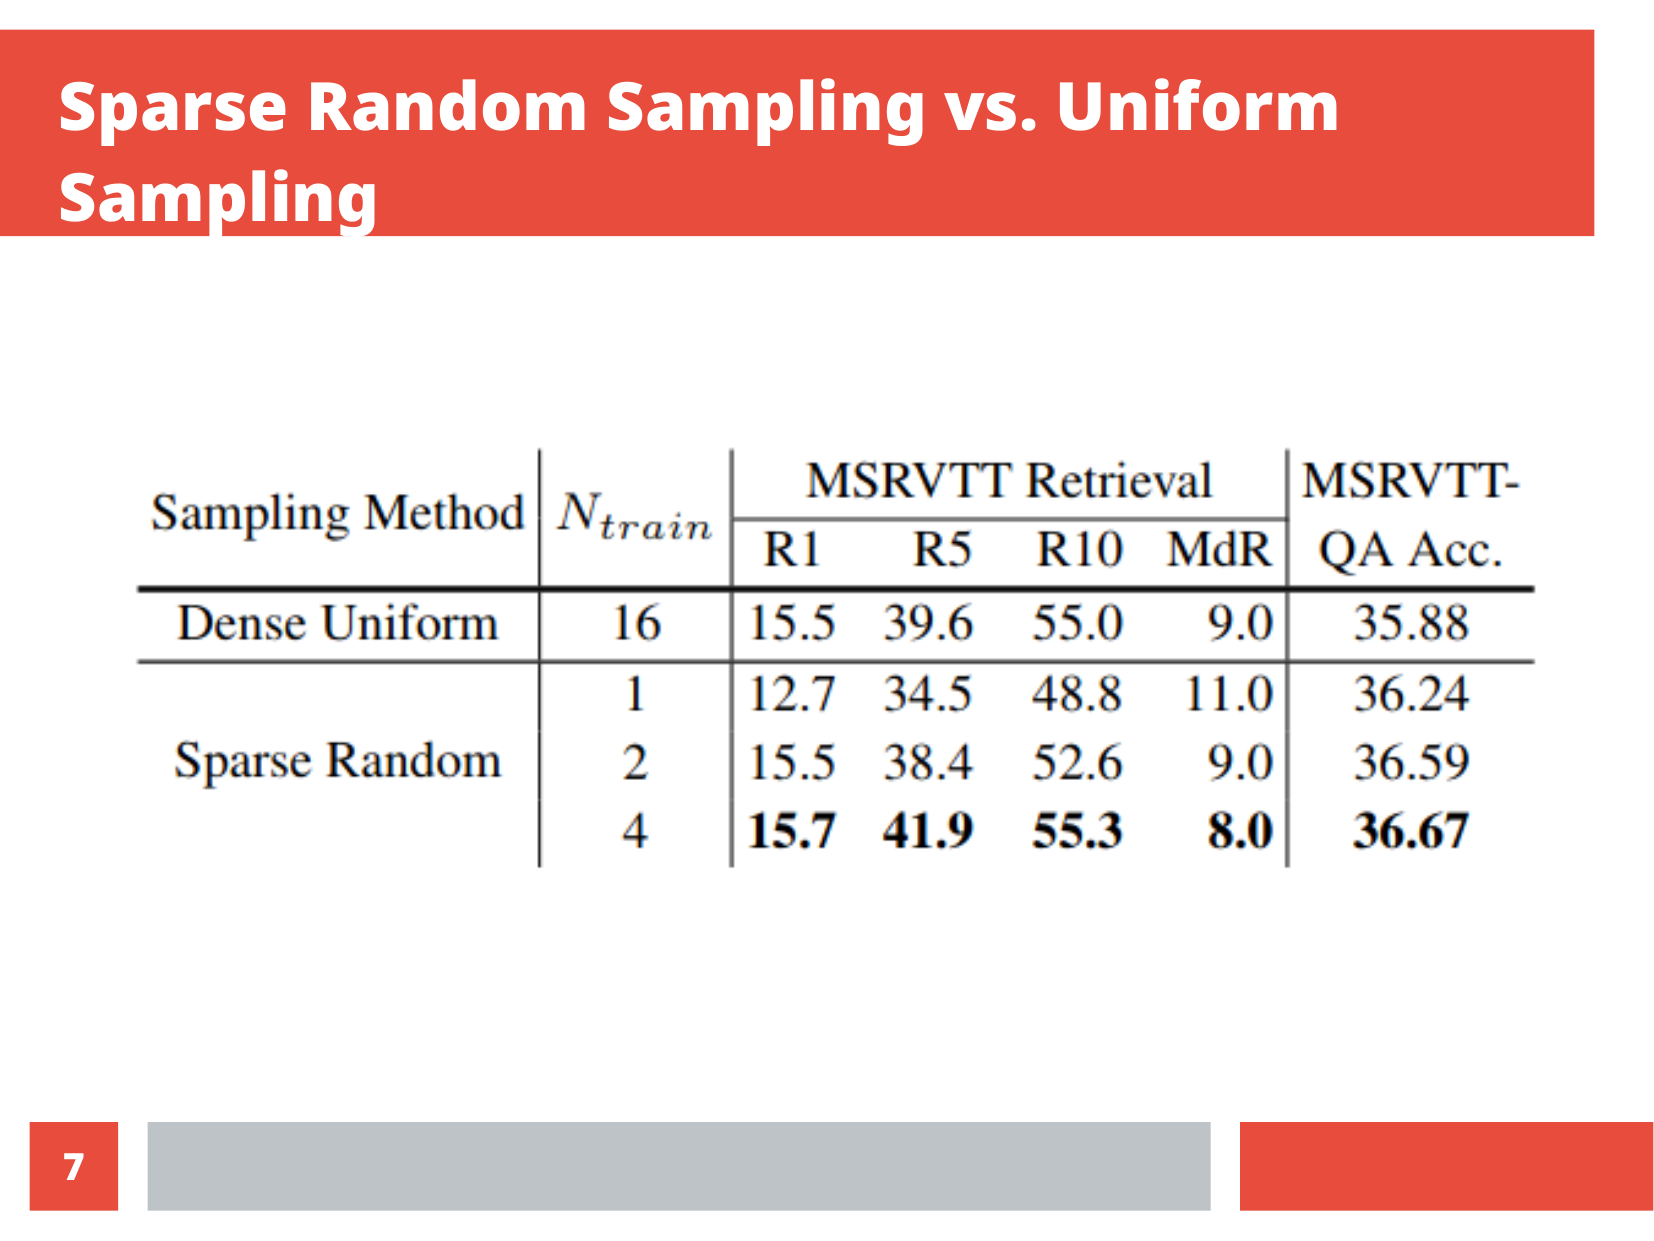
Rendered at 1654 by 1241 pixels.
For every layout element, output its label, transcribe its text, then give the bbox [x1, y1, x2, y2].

picture [71, 444, 1565, 901]
title Sparse Random Sampling vs. Uniform Sampling [59, 59, 1595, 207]
